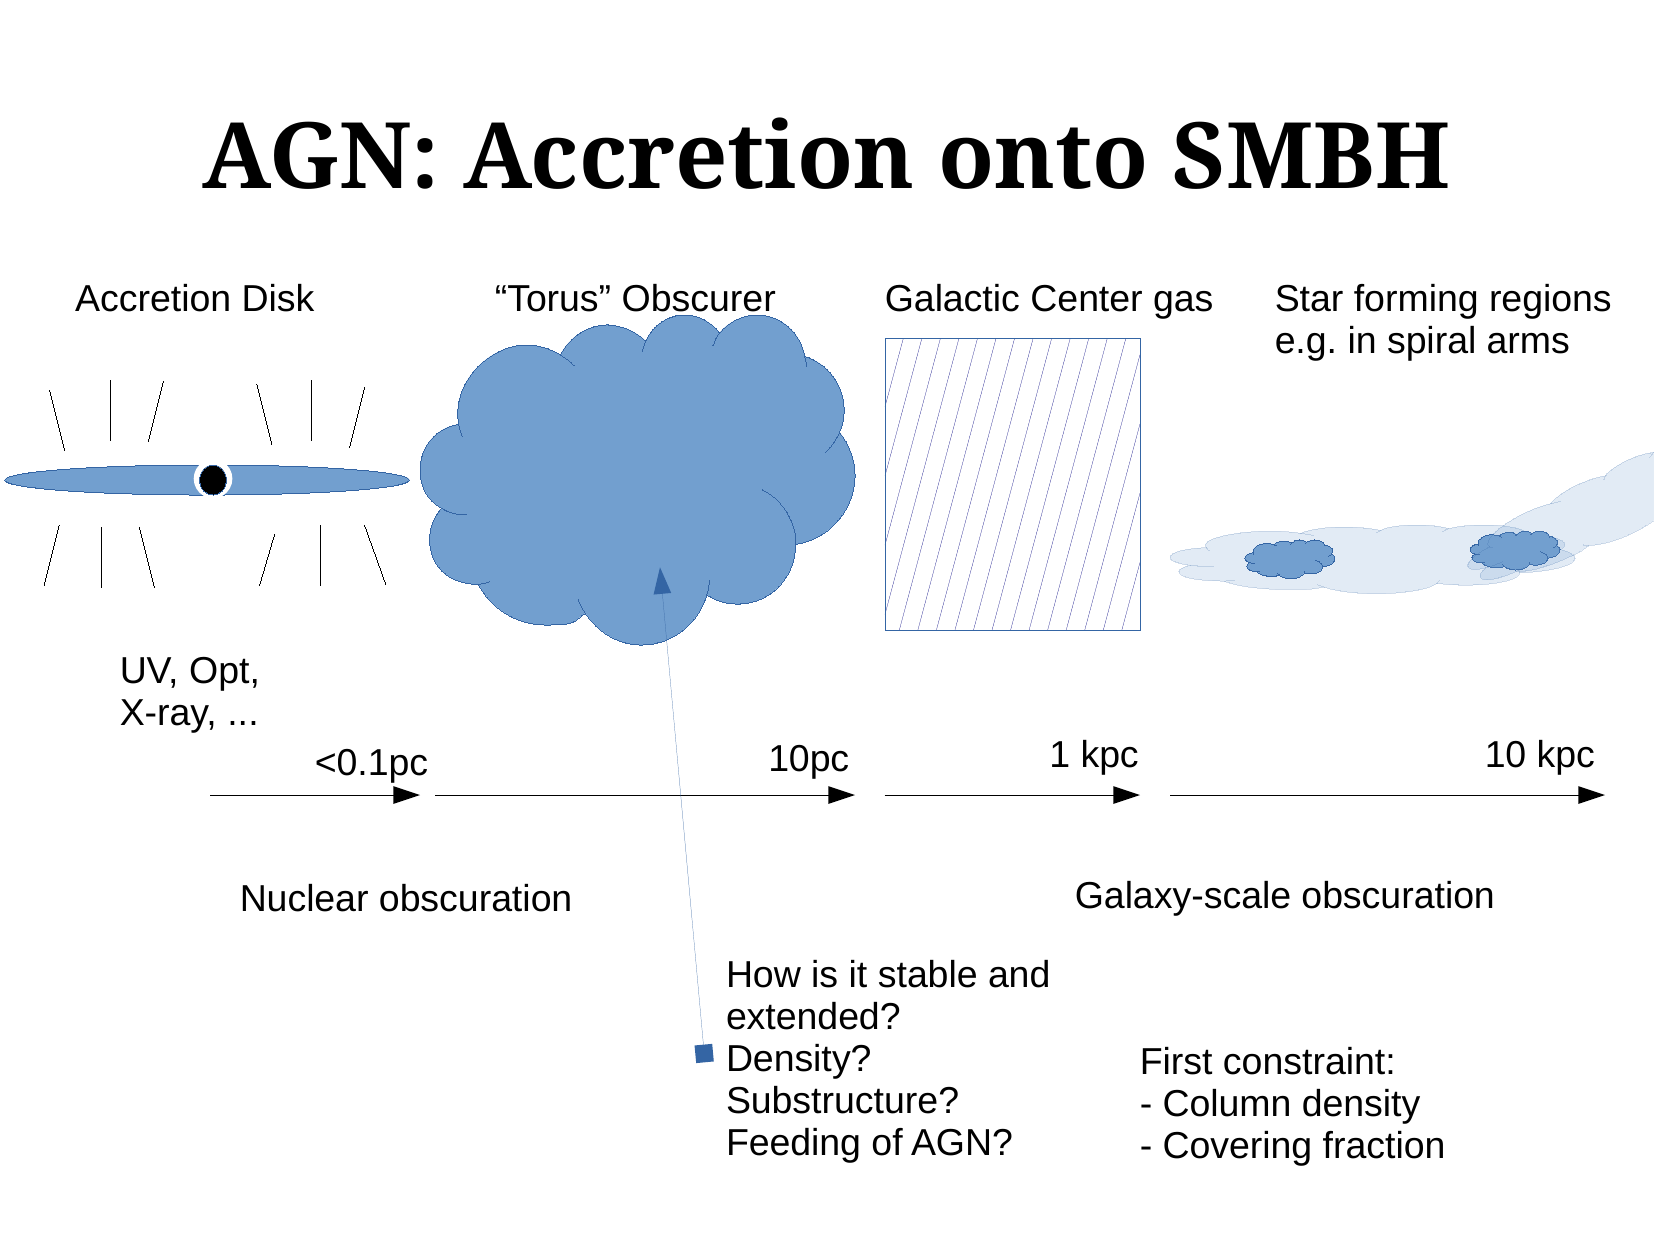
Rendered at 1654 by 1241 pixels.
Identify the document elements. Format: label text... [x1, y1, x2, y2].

text_box How is it stable and extended? Density? Substructure? Feeding of AGN? [711, 945, 1072, 1213]
text_box First constraint: - Column density - Covering fraction [1125, 1033, 1486, 1175]
text_box Galaxy-scale obscuration [1060, 867, 1631, 925]
title AGN: Accretion onto SMBH [82, 49, 1571, 257]
text_box 10pc [753, 729, 874, 829]
text_box Galactic Center gas [870, 270, 1246, 369]
text_box Accretion Disk [60, 270, 391, 399]
text_box Star forming regions e.g. in spiral arms [1260, 270, 1636, 369]
text_box 1 kpc [1034, 726, 1200, 826]
text_box <0.1pc [300, 734, 451, 834]
text_box UV, Opt, X-ray, ... [105, 641, 286, 741]
text_box [4, 459, 410, 499]
text_box [1170, 451, 1654, 594]
text_box “Torus” Obscurer [480, 270, 811, 399]
text_box [420, 358, 856, 646]
text_box 10 kpc [1470, 726, 1636, 826]
text_box Nuclear obscuration [225, 870, 796, 927]
text_box [885, 369, 1141, 631]
